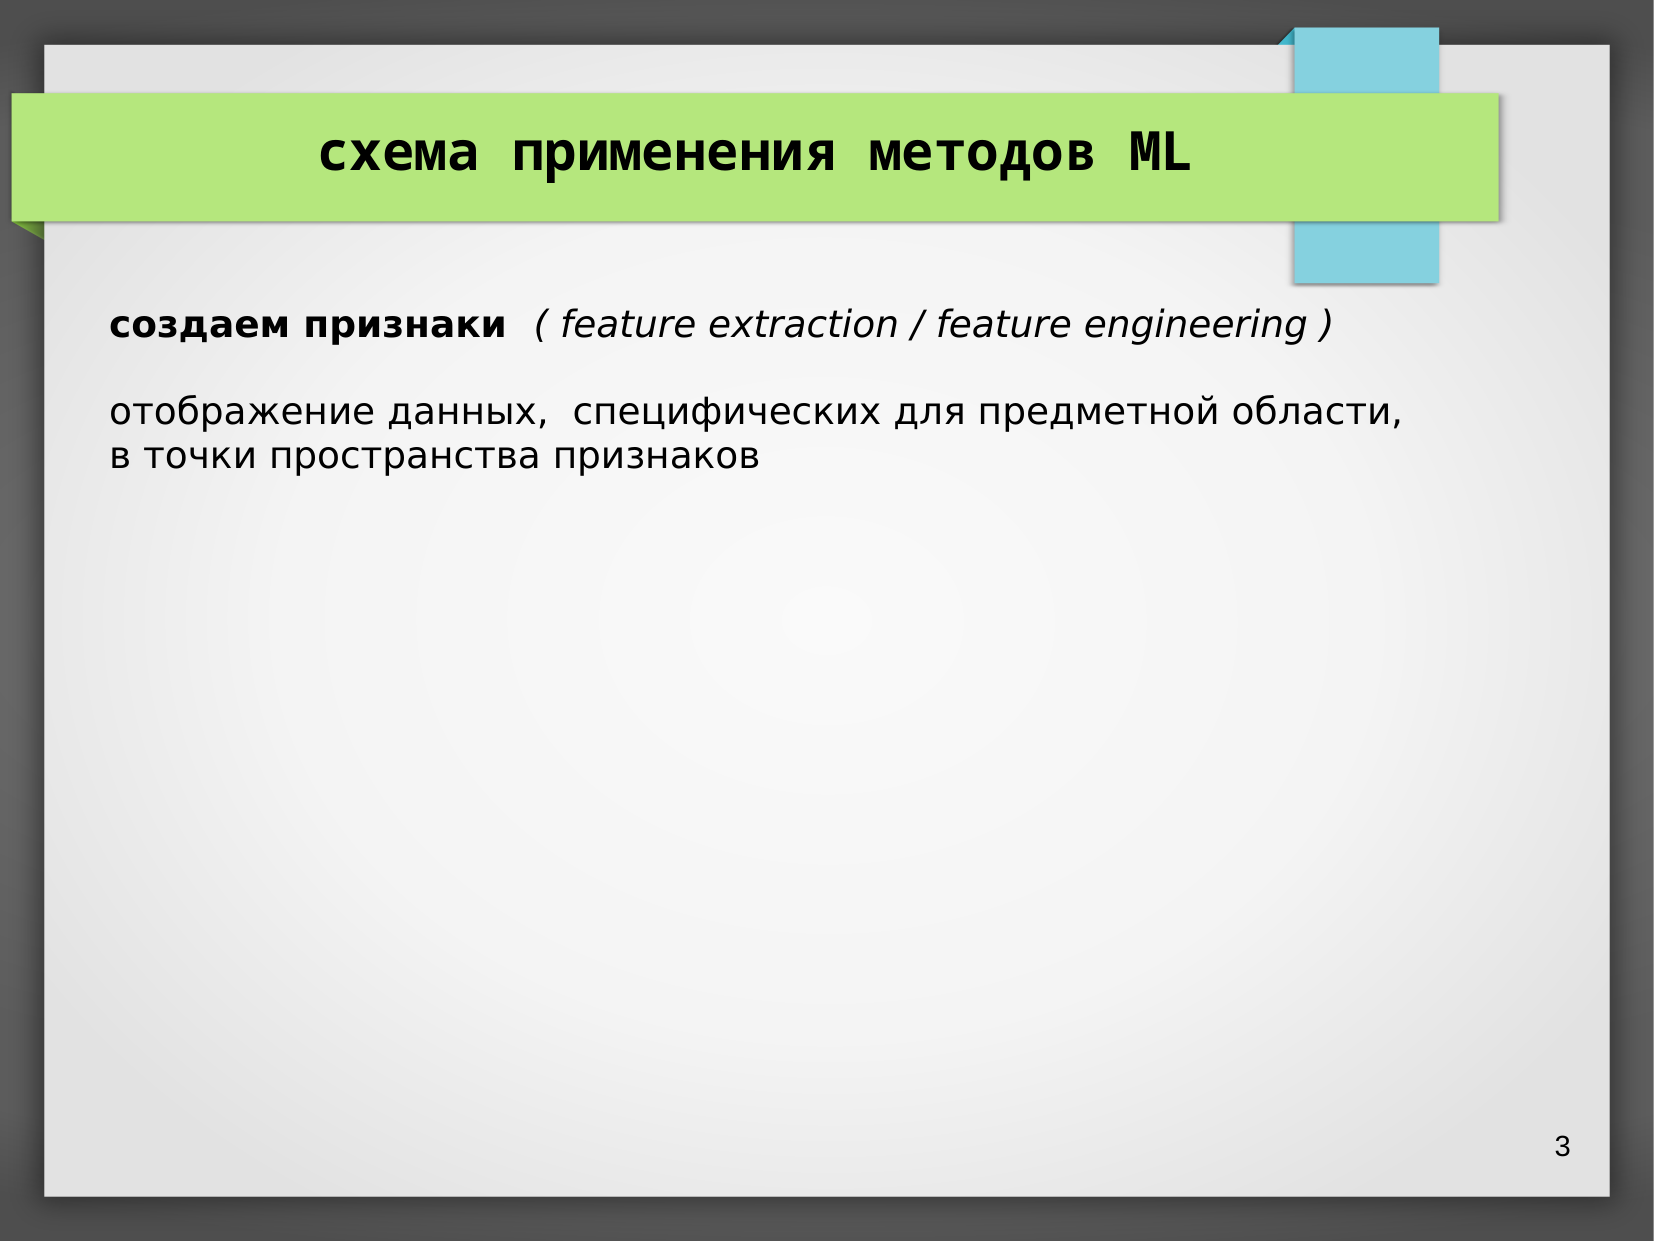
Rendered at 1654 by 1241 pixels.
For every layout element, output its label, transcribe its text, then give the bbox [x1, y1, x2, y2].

picture [0, 0, 1654, 1241]
text_box создаем признаки ( feature extraction / feature engineering ) отображение данных, специфических для предметной области, в точки пространства признаков [94, 295, 1560, 508]
title схема применения методов ML [47, 109, 1465, 189]
